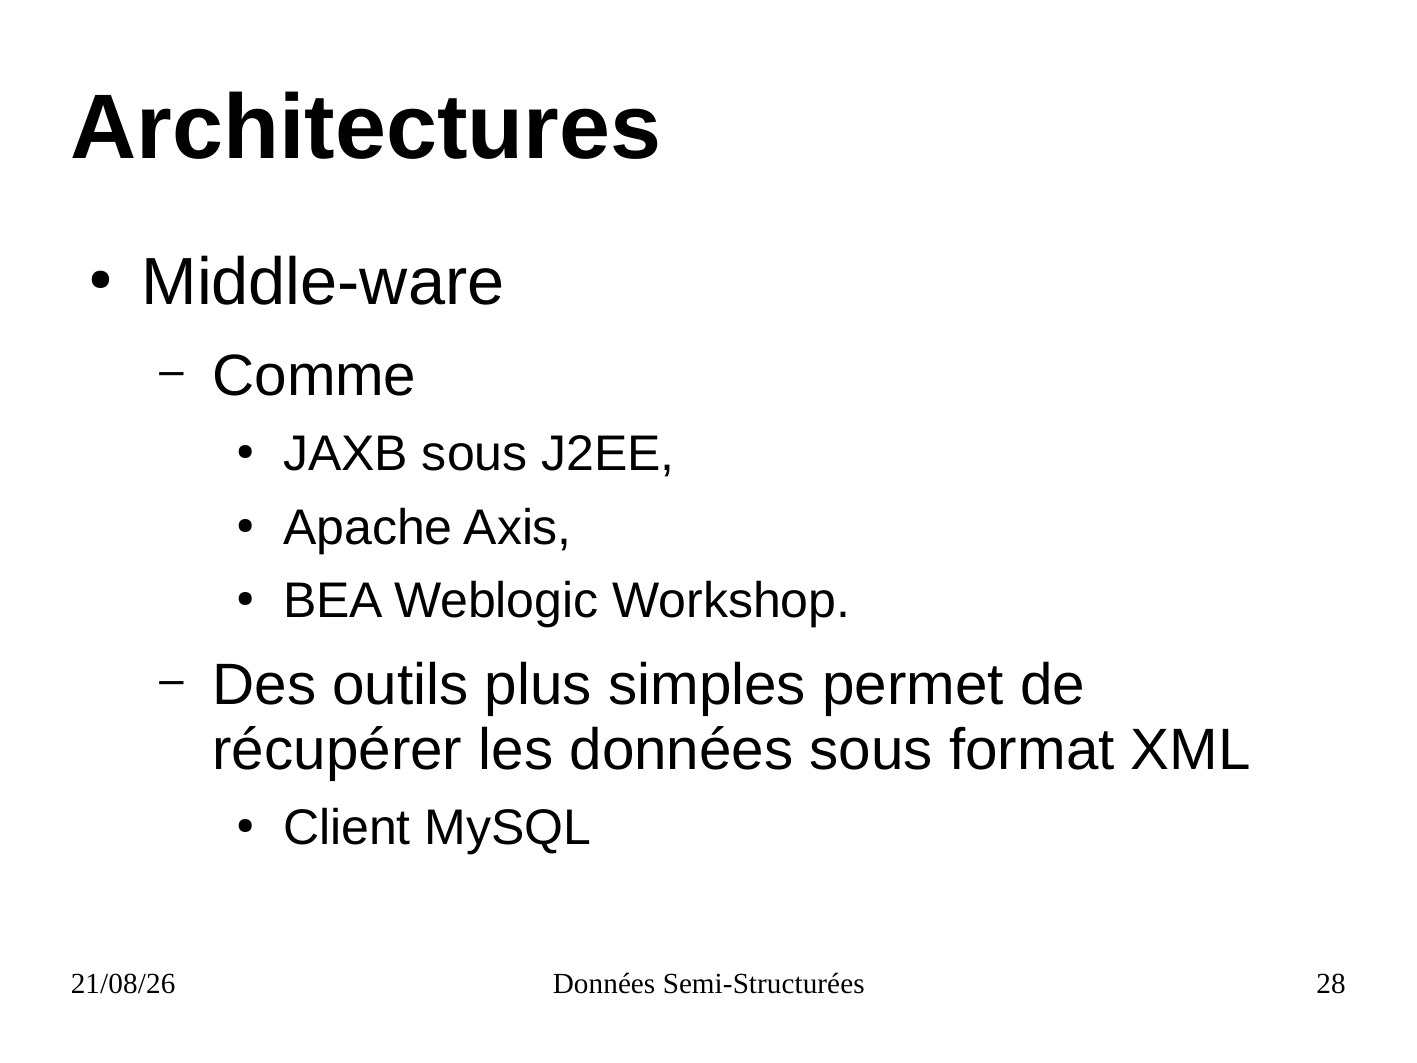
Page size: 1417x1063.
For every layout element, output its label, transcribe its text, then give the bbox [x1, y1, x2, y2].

list Middle-ware Comme JAXB sous J2EE, Apache Axis, BEA Weblogic Workshop. Des outils plus simples permet de récupérer les données sous format XML Client MySQL [70, 244, 1346, 925]
title Architectures [70, 42, 1346, 212]
